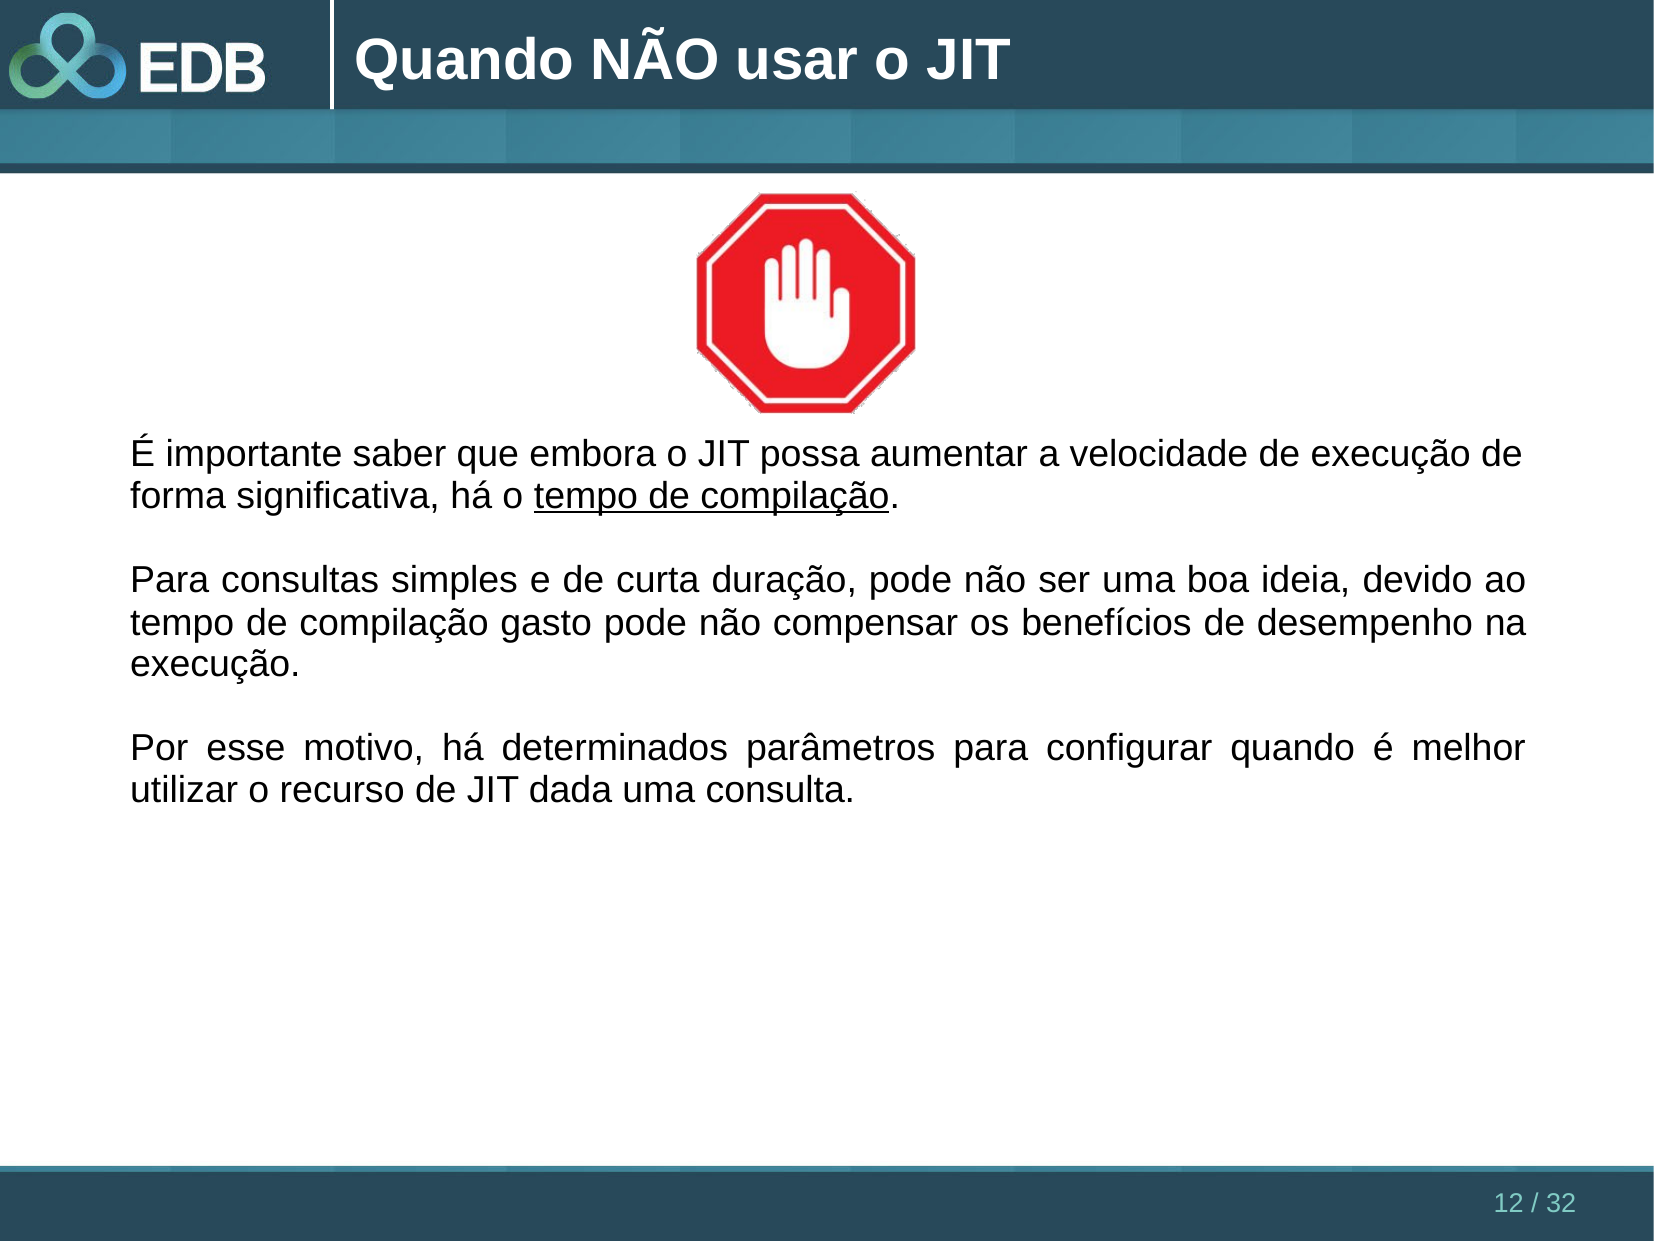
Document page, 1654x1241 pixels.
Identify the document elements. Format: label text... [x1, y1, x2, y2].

picture [0, 0, 1654, 1241]
text_box É importante saber que embora o JIT possa aumentar a velocidade de execução de forma significativa, há o tempo de compilação. Para consultas simples e de curta duração, pode não ser uma boa ideia, devido ao tempo de compilação gasto pode não compensar os benefícios de desempenho na execução. Por esse motivo, há determinados parâmetros para configurar quando é melhor utilizar o recurso de JIT dada uma consulta. [115, 425, 1542, 819]
title Quando NÃO usar o JIT [354, 26, 1595, 92]
